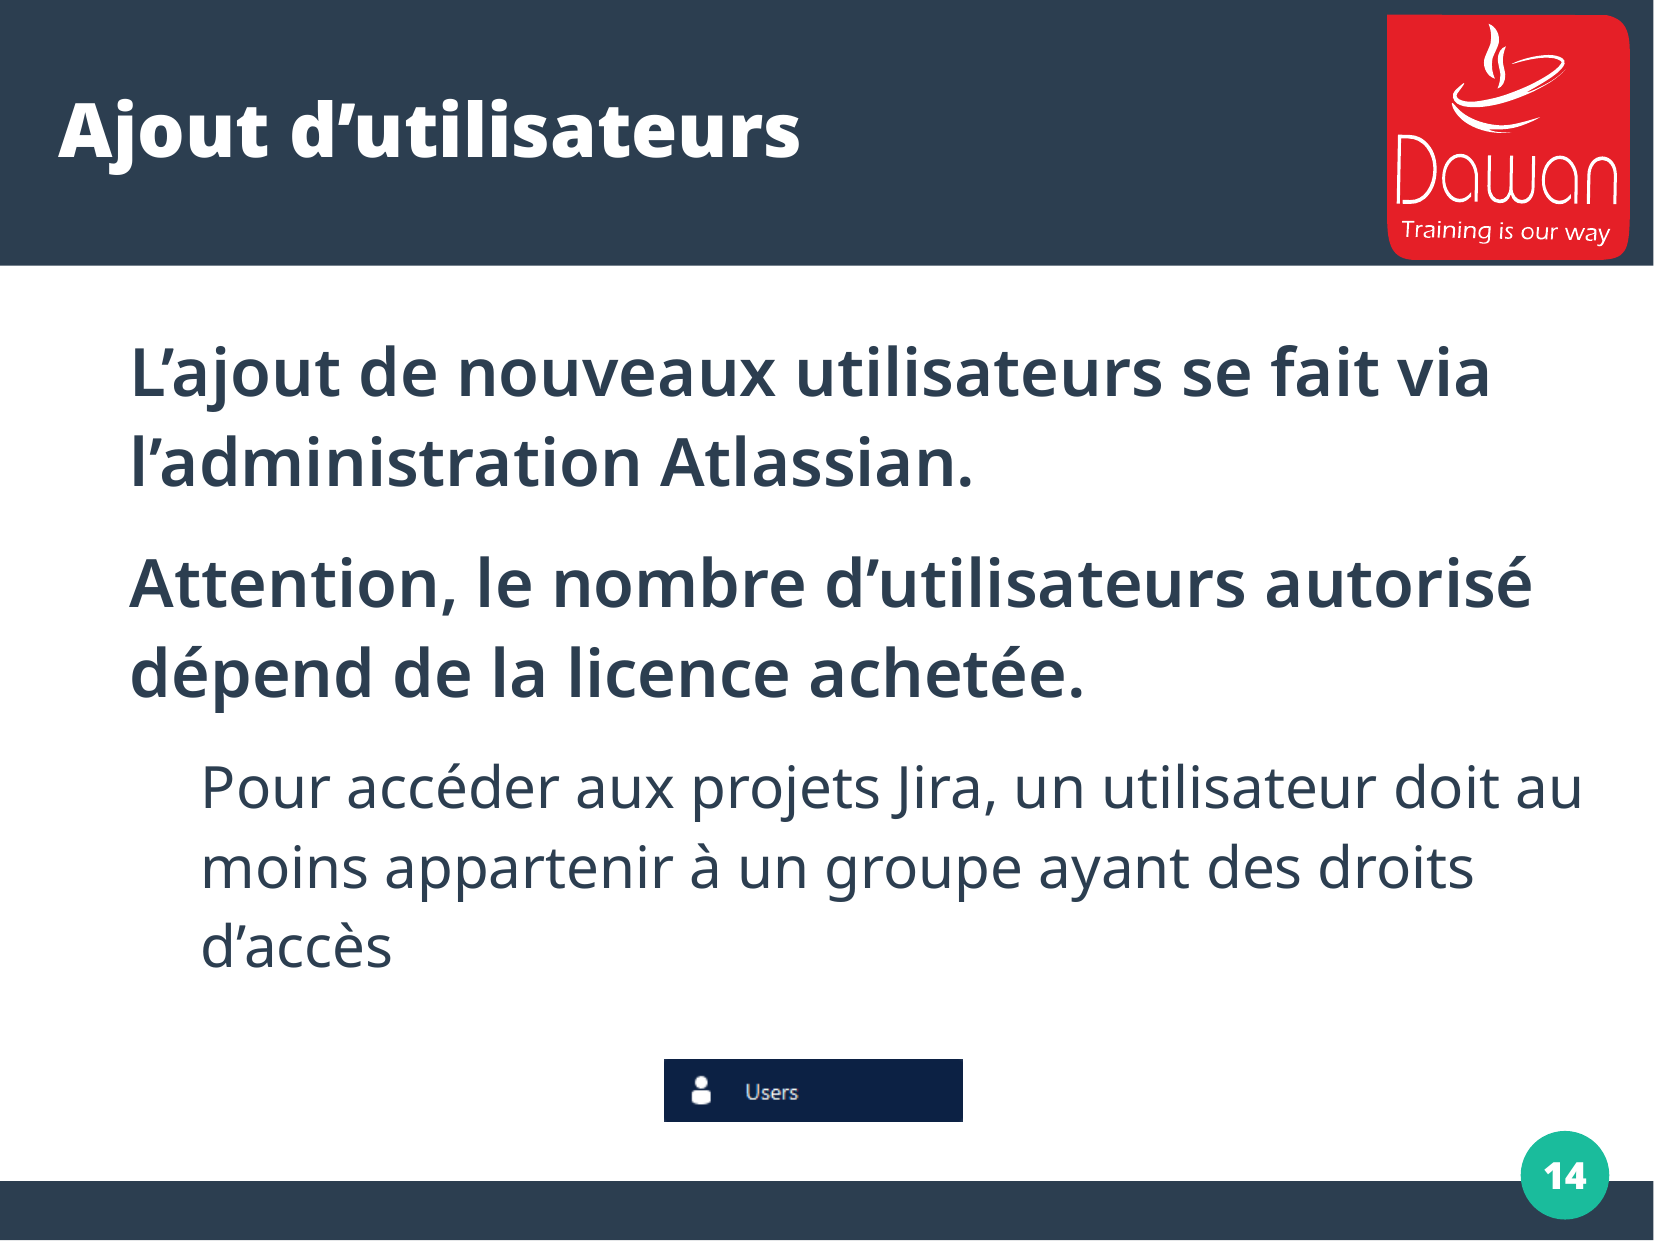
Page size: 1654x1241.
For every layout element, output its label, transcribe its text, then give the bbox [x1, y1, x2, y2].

picture [1387, 14, 1630, 260]
list L’ajout de nouveaux utilisateurs se fait via l’administration Atlassian. Attention, le nombre d’utilisateurs autorisé dépend de la licence achetée. Pour accéder aux projets Jira, un utilisateur doit au moins appartenir à un groupe ayant des droits d’accès [59, 324, 1595, 1152]
title Ajout d’utilisateurs [59, 49, 1387, 207]
picture [664, 1059, 963, 1123]
